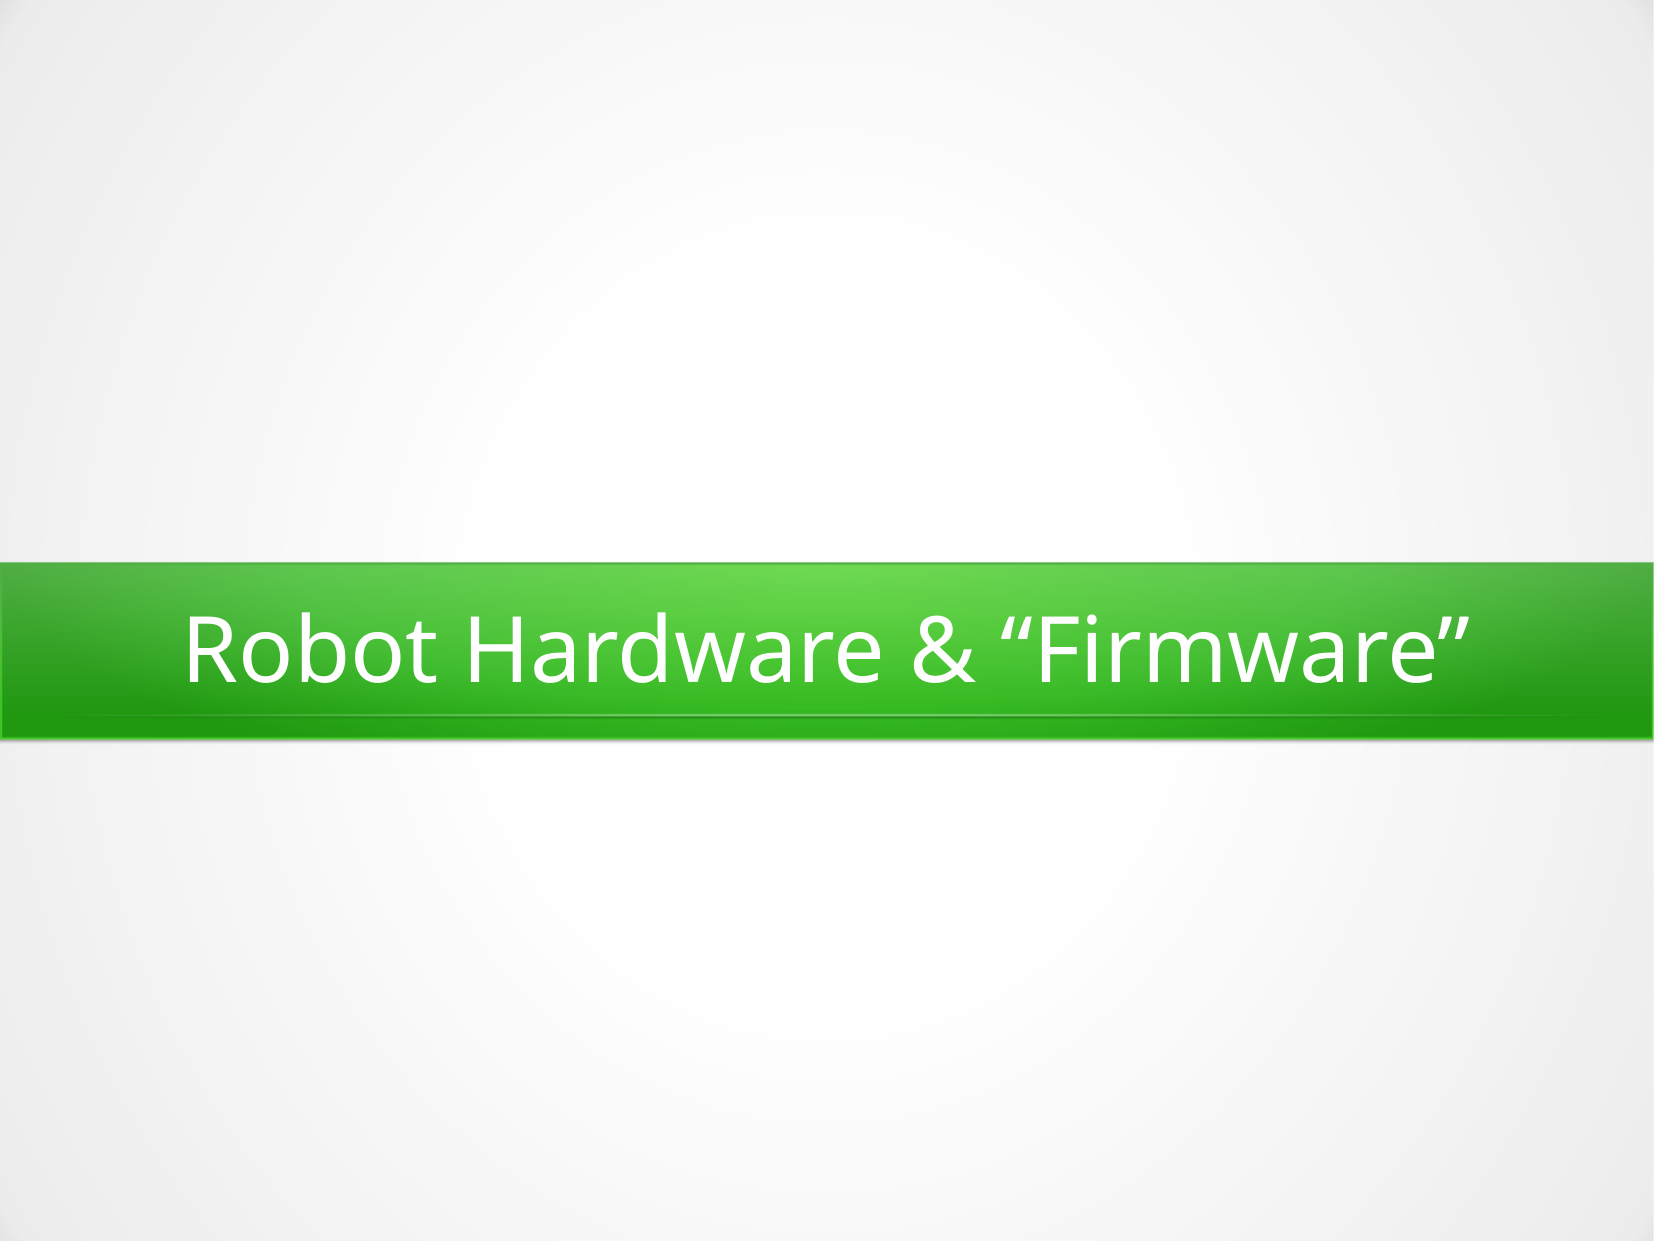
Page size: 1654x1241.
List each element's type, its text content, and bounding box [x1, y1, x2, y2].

title Robot Hardware & “Firmware” [82, 578, 1571, 715]
picture [0, 0, 1654, 1241]
